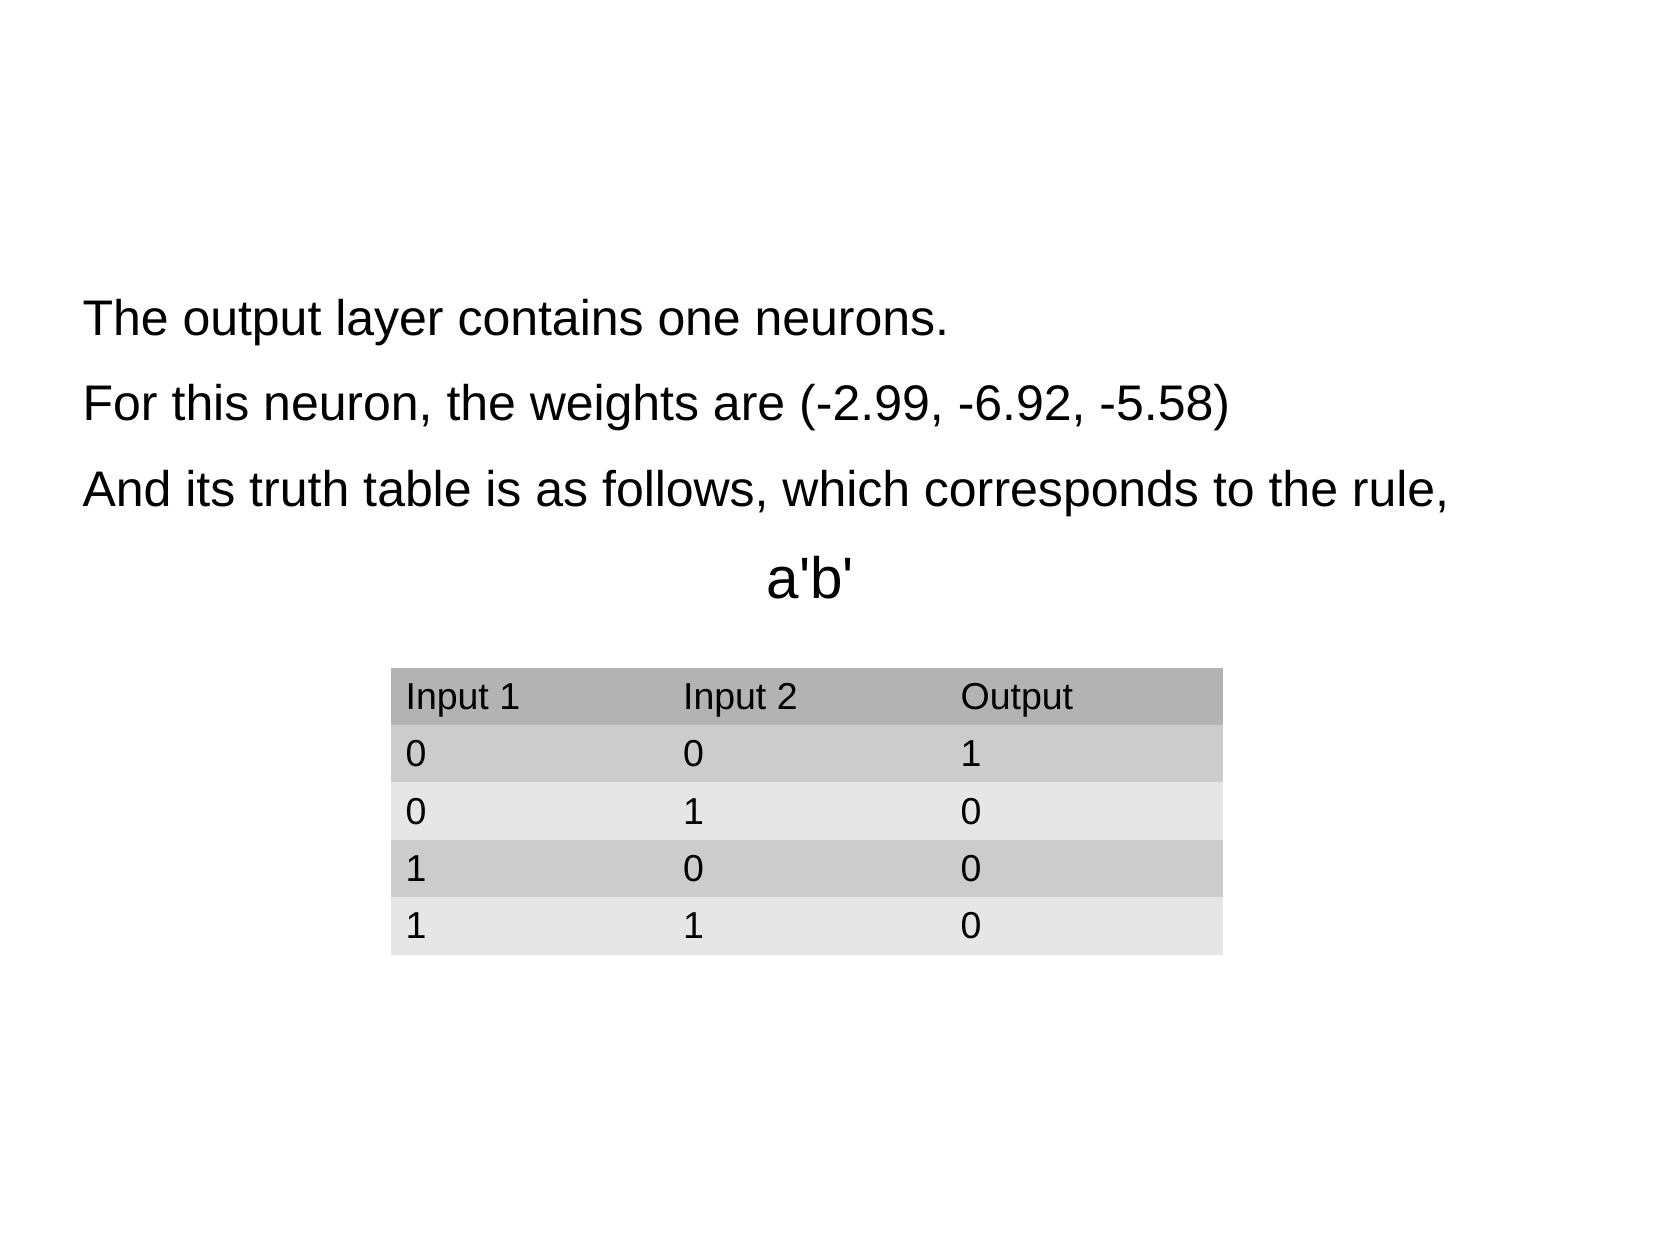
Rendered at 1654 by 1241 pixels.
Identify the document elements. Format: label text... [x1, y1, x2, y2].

table_header Input 1 [391, 668, 668, 725]
table_cell 0 [668, 725, 946, 782]
table_cell 1 [391, 840, 668, 897]
table_cell 0 [946, 897, 1223, 955]
table_cell 0 [946, 840, 1223, 897]
table_cell 1 [668, 782, 946, 840]
table_cell 1 [668, 897, 946, 955]
text_box [82, 290, 1538, 1010]
table_cell 0 [668, 840, 946, 897]
table_header Input 2 [668, 668, 946, 725]
table_cell 0 [946, 782, 1223, 840]
table_cell 1 [946, 725, 1223, 782]
table_cell 1 [391, 897, 668, 955]
table_header Output [946, 668, 1223, 725]
table_cell 0 [391, 782, 668, 840]
table_cell 0 [391, 725, 668, 782]
